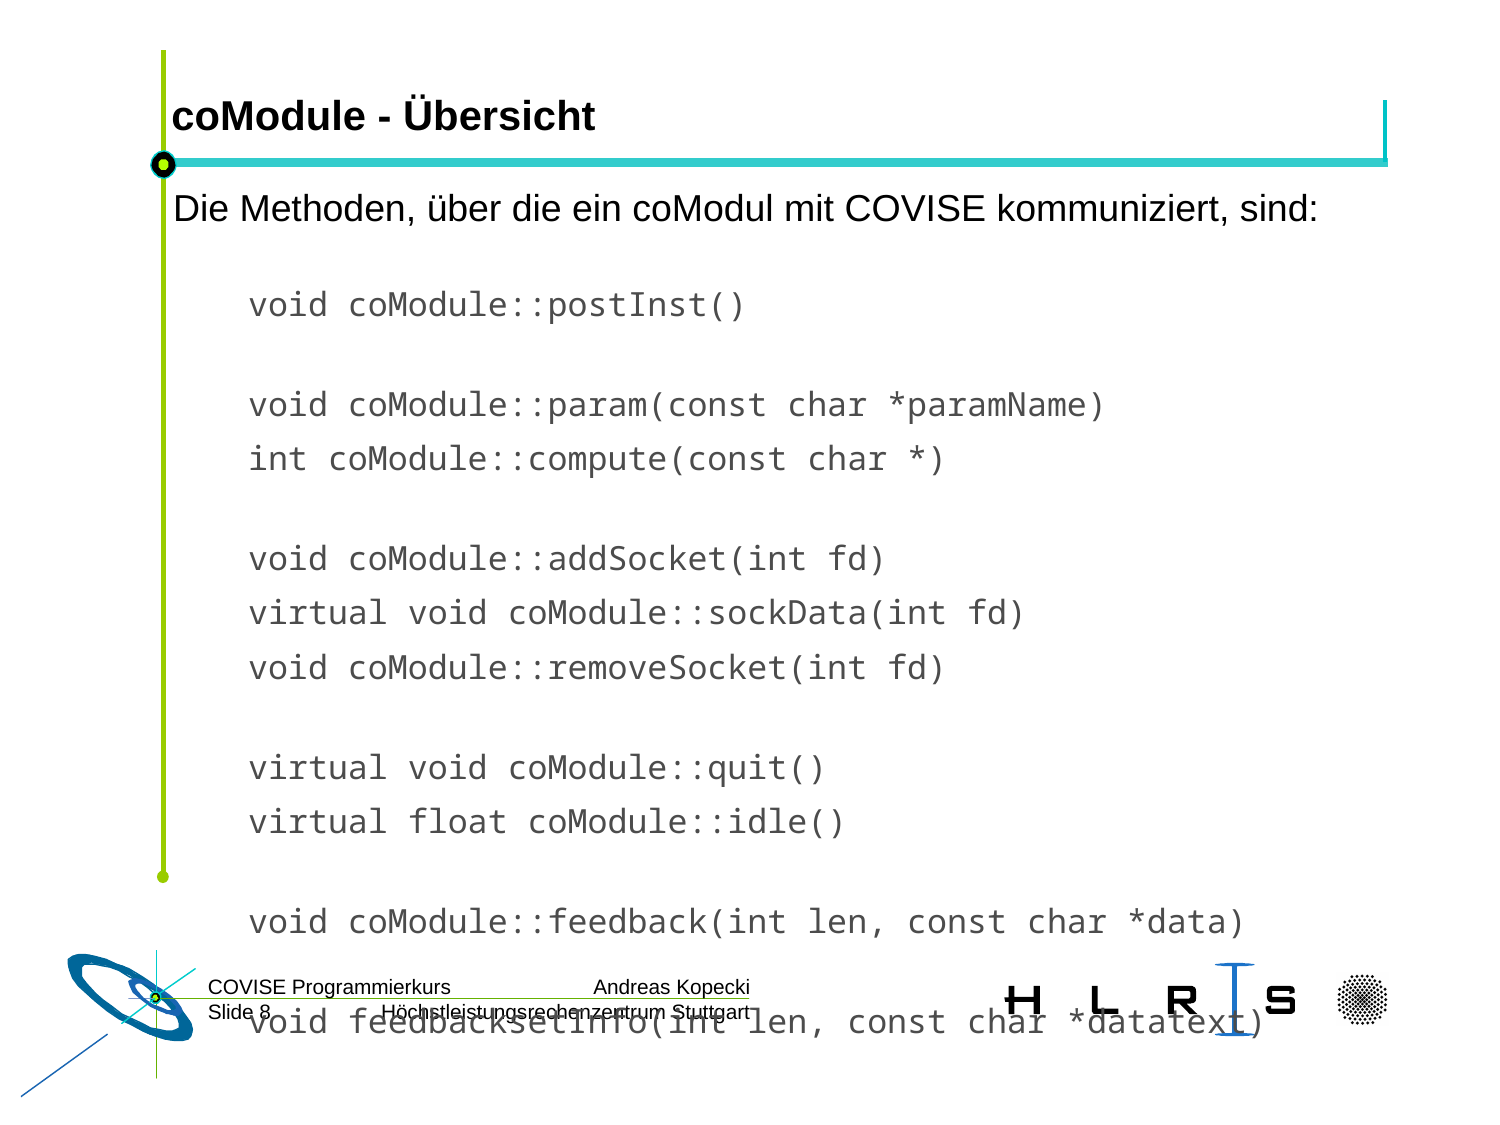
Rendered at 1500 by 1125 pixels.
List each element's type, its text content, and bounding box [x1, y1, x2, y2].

list Die Methoden, über die ein coModul mit COVISE kommuniziert, sind: void coModule::postInst() void coModule::param(const char *paramName) int coModule::compute(const char *) void coModule::addSocket(int fd) virtual void coModule::sockData(int fd) void coModule::removeSocket(int fd) virtual void coModule::quit() virtual float coModule::idle() void coModule::feedback(int len, const char *data) void feedbacksetInfo(int len, const char *datatext) [173, 187, 1388, 938]
title coModule - Übersicht [171, 83, 1386, 149]
